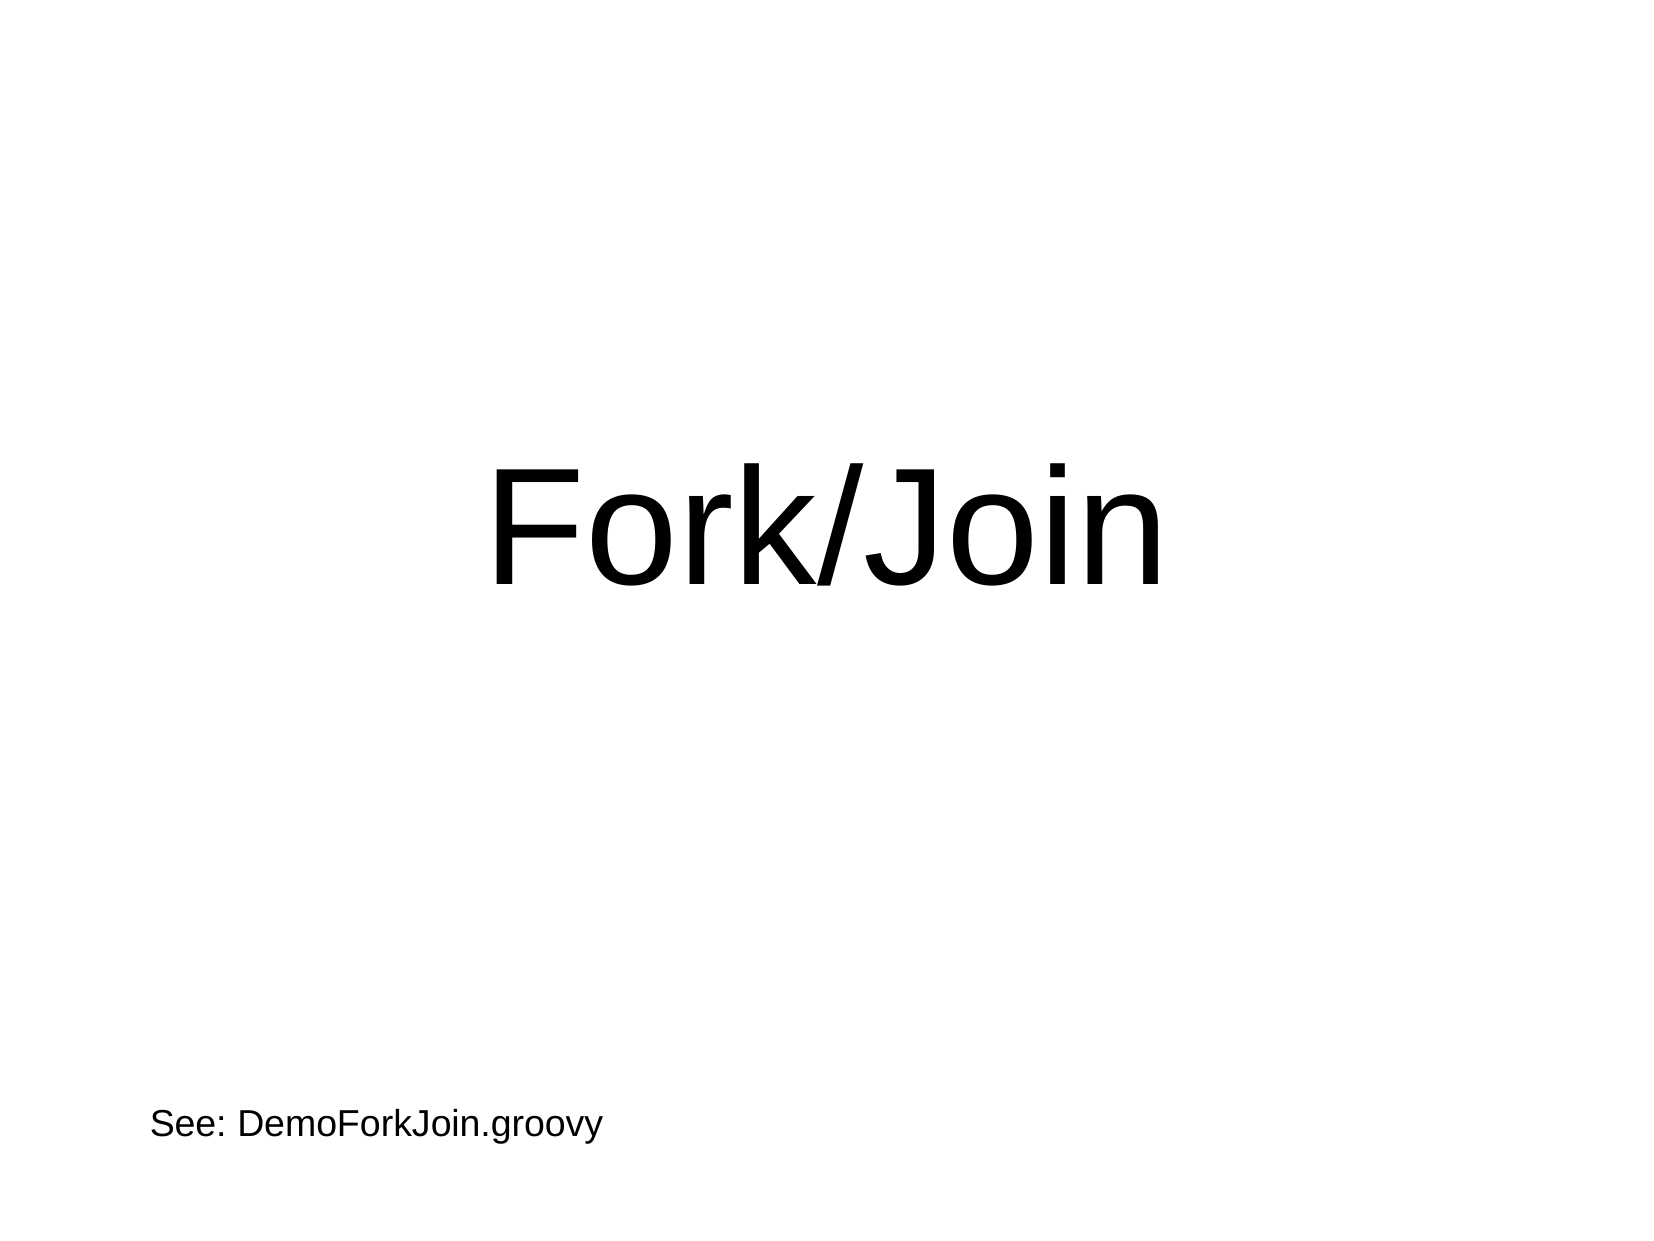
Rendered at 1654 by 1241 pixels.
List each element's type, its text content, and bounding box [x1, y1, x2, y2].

text_box See: DemoForkJoin.groovy [135, 1095, 1501, 1152]
text_box Fork/Join [144, 426, 1510, 628]
